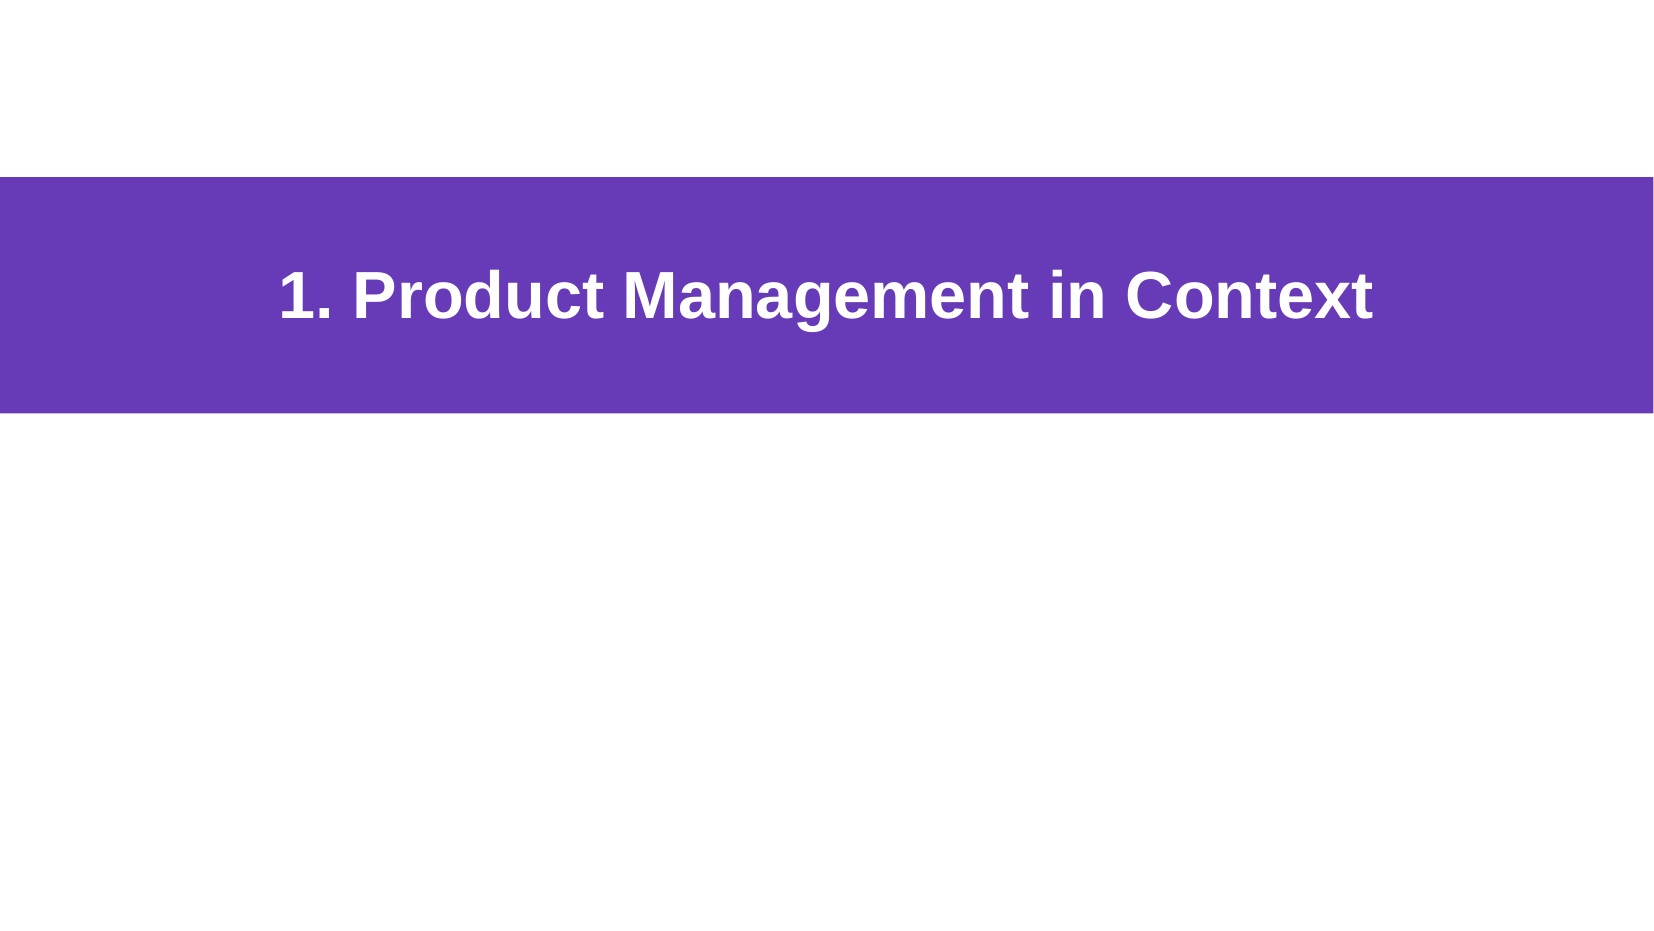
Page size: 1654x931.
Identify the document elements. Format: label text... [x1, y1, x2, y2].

title 1. Product Management in Context [0, 177, 1654, 414]
